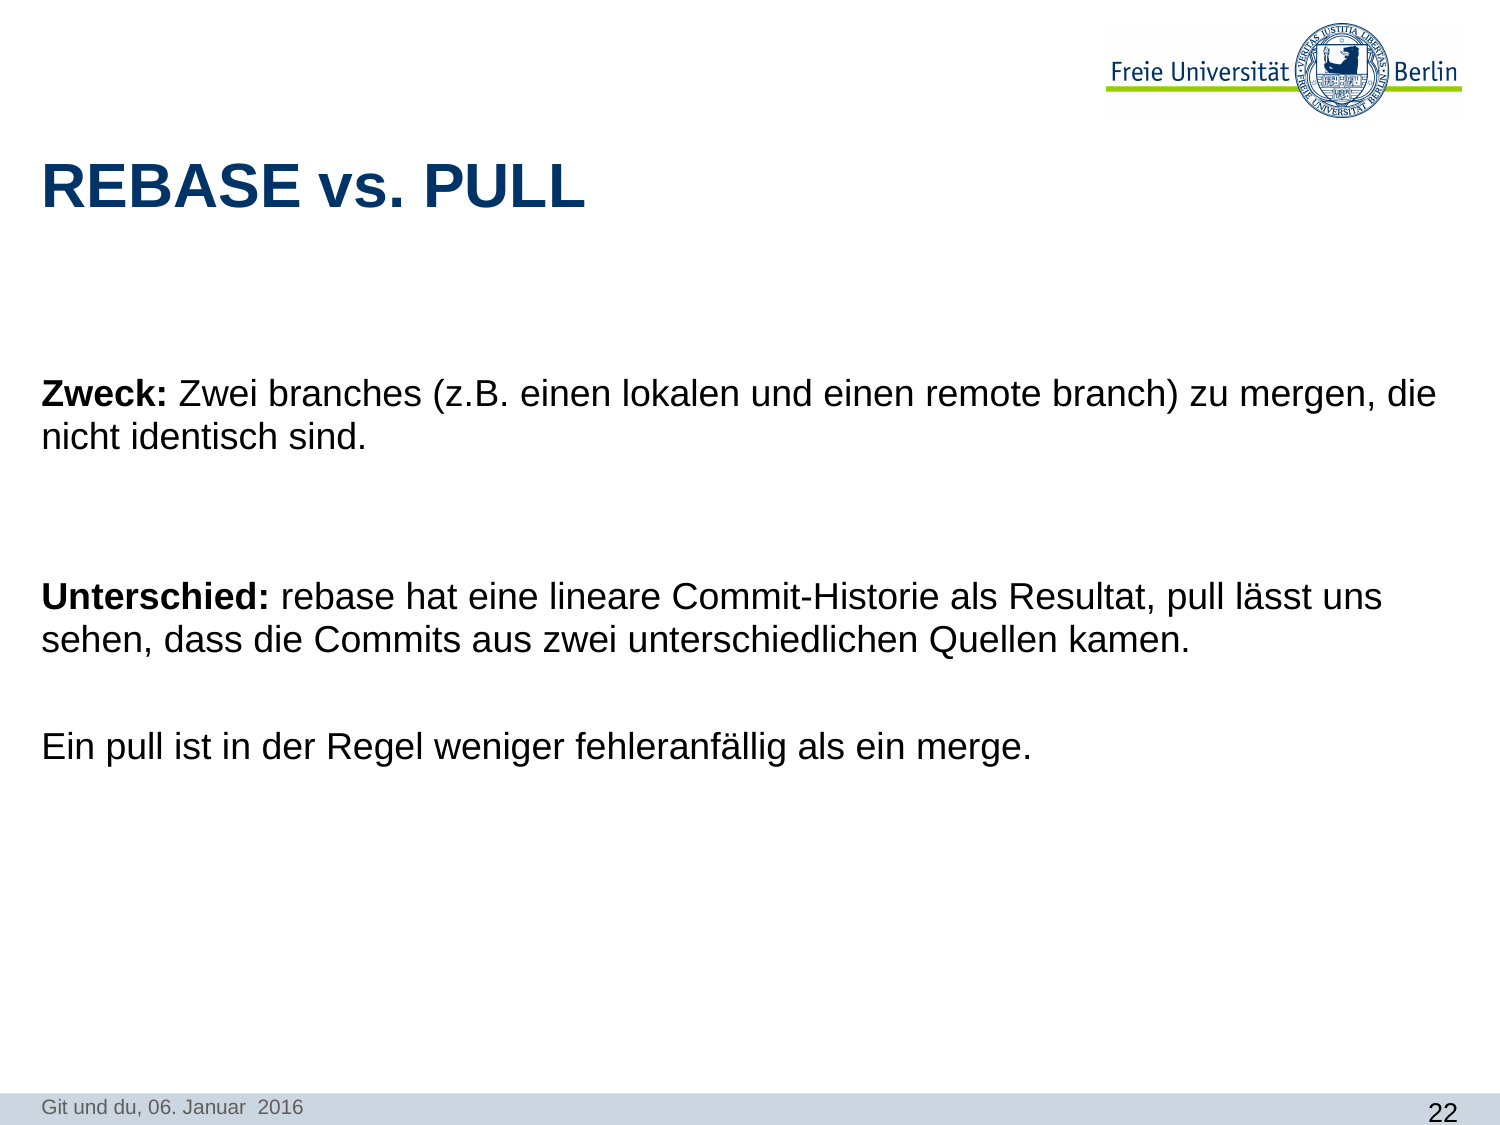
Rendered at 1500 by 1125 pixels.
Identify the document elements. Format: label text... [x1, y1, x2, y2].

title REBASE vs. PULL [41, 150, 1460, 221]
list Zweck: Zwei branches (z.B. einen lokalen und einen remote branch) zu mergen, die nicht identisch sind. Unterschied: rebase hat eine lineare Commit-Historie als Resultat, pull lässt uns sehen, dass die Commits aus zwei unterschiedlichen Quellen kamen. Ein pull ist in der Regel weniger fehleranfällig als ein merge. [41, 265, 1460, 1064]
picture [1106, 23, 1462, 118]
